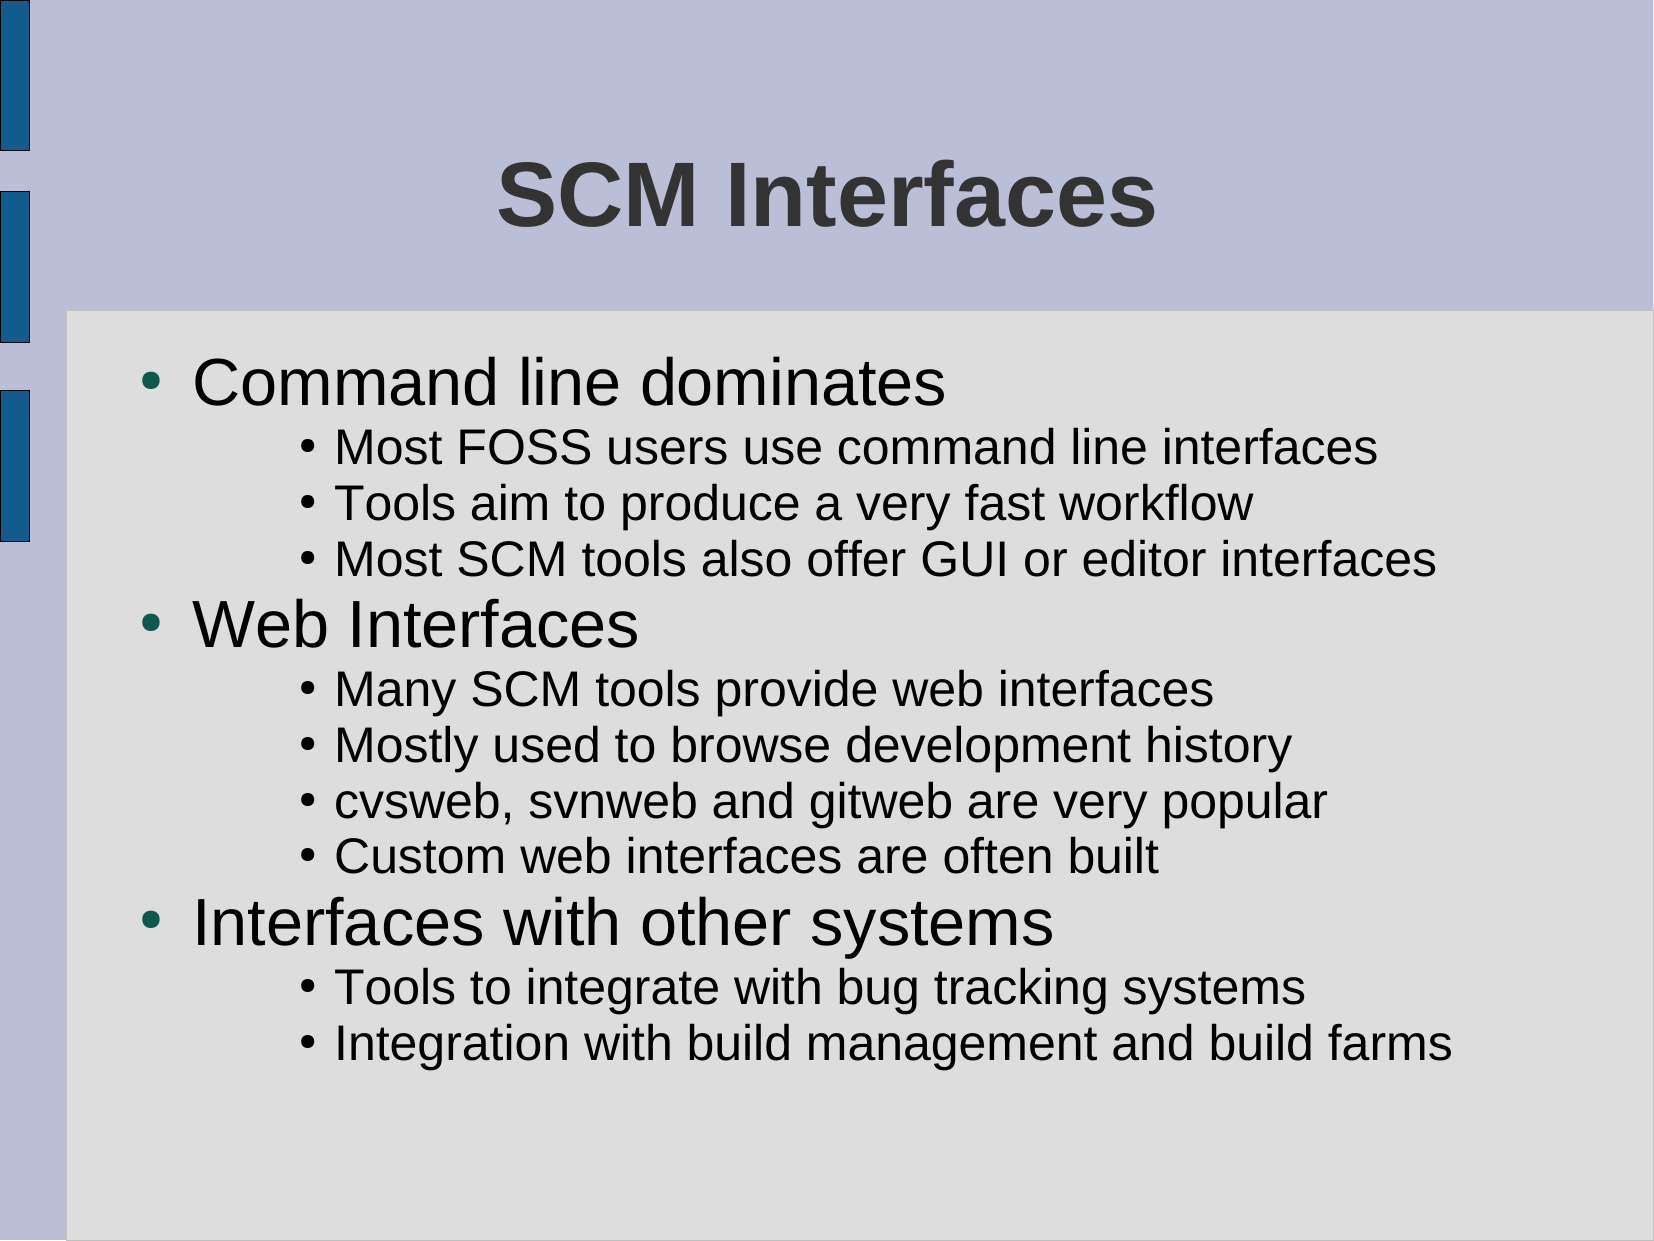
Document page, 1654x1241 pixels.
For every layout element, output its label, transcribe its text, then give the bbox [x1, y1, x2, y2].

list Command line dominates Most FOSS users use command line interfaces Tools aim to produce a very fast workflow Most SCM tools also offer GUI or editor interfaces Web Interfaces Many SCM tools provide web interfaces Mostly used to browse development history cvsweb, svnweb and gitweb are very popular Custom web interfaces are often built Interfaces with other systems Tools to integrate with bug tracking systems Integration with build management and build farms [121, 344, 1534, 1112]
title SCM Interfaces [121, 98, 1534, 291]
